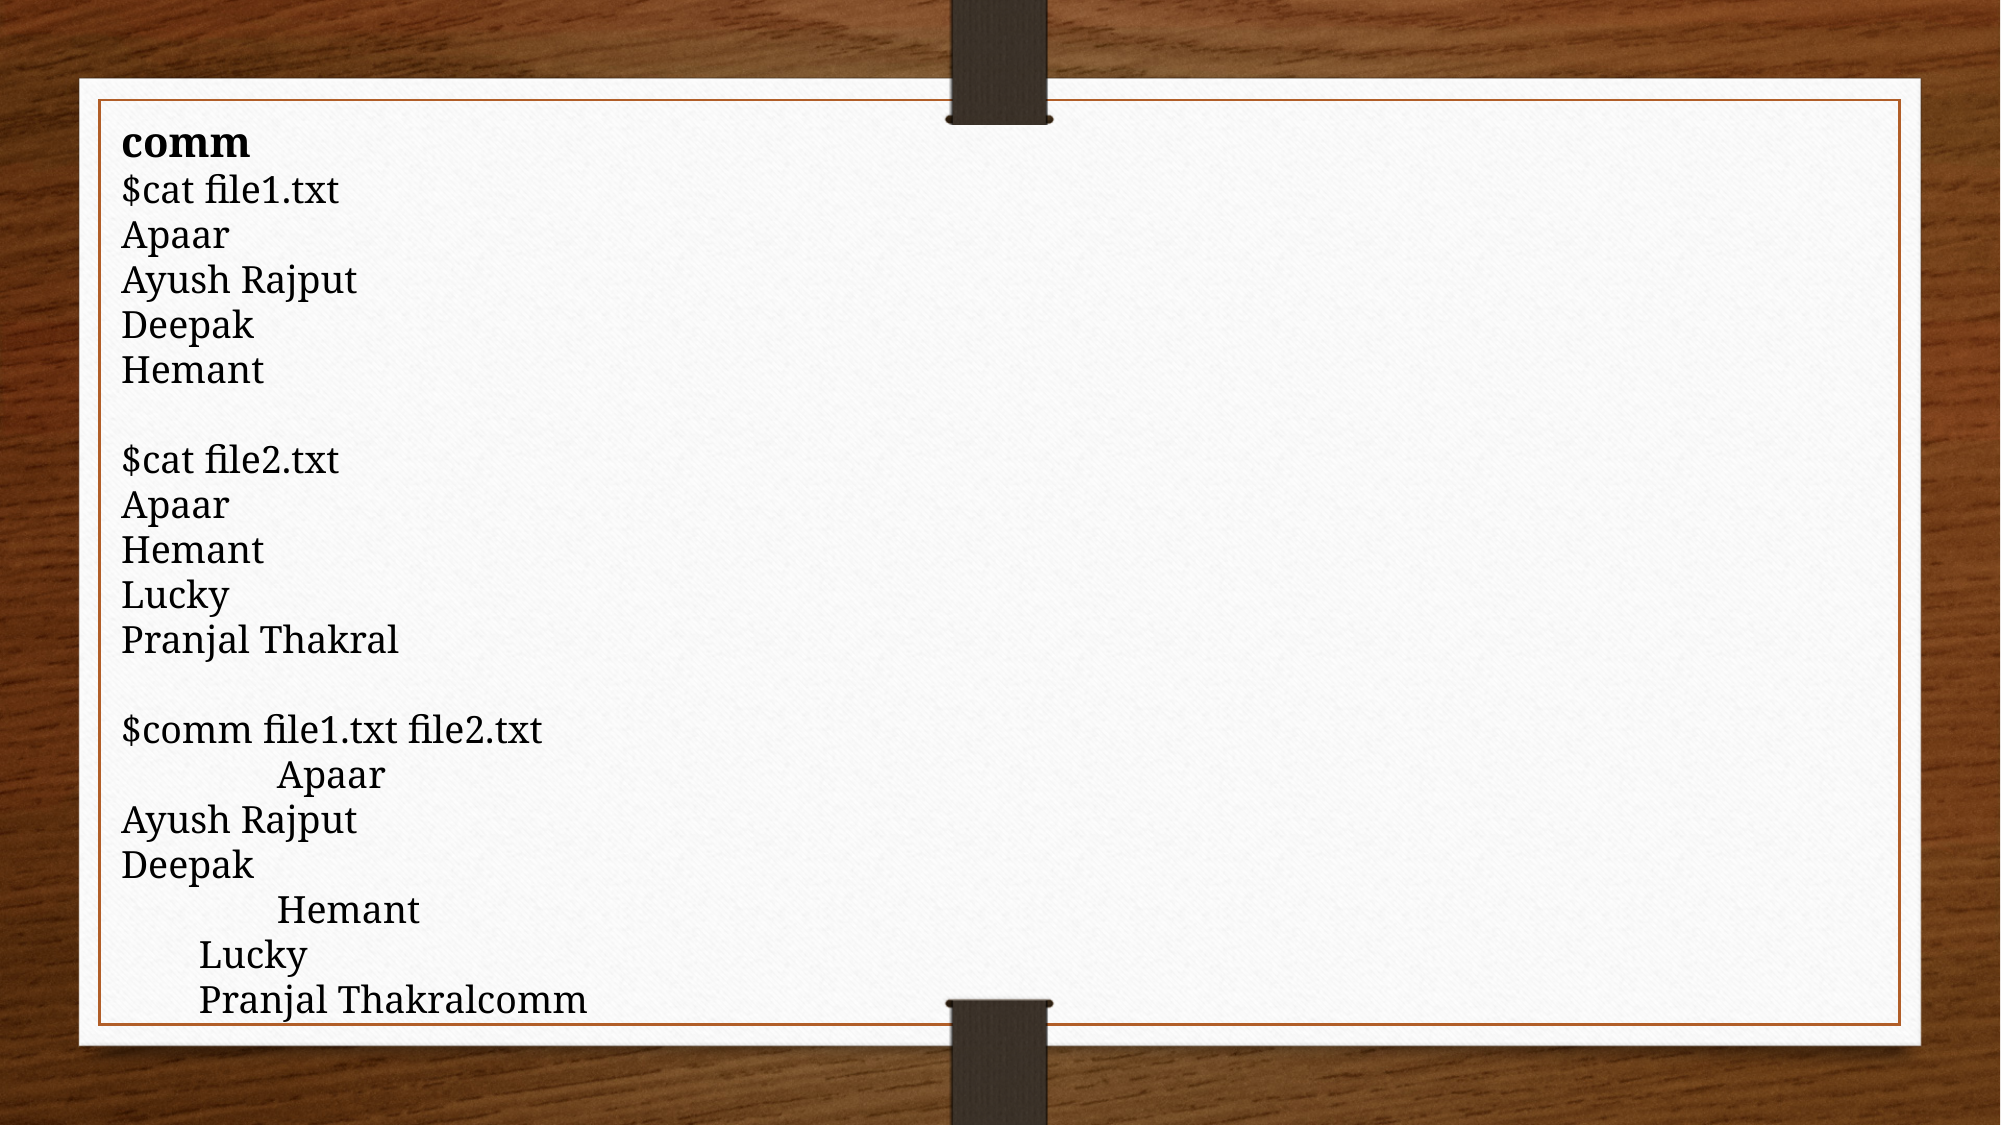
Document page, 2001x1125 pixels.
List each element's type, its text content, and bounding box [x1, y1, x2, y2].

picture [101, 101, 948, 1023]
text_box comm $cat file1.txt Apaar Ayush Rajput Deepak Hemant $cat file2.txt Apaar Hemant Lucky Pranjal Thakral $comm file1.txt file2.txt Apaar Ayush Rajput Deepak Hemant Lucky Pranjal Thakralcomm [106, 108, 1886, 1074]
picture [0, 0, 948, 1125]
picture [949, 0, 2001, 1125]
